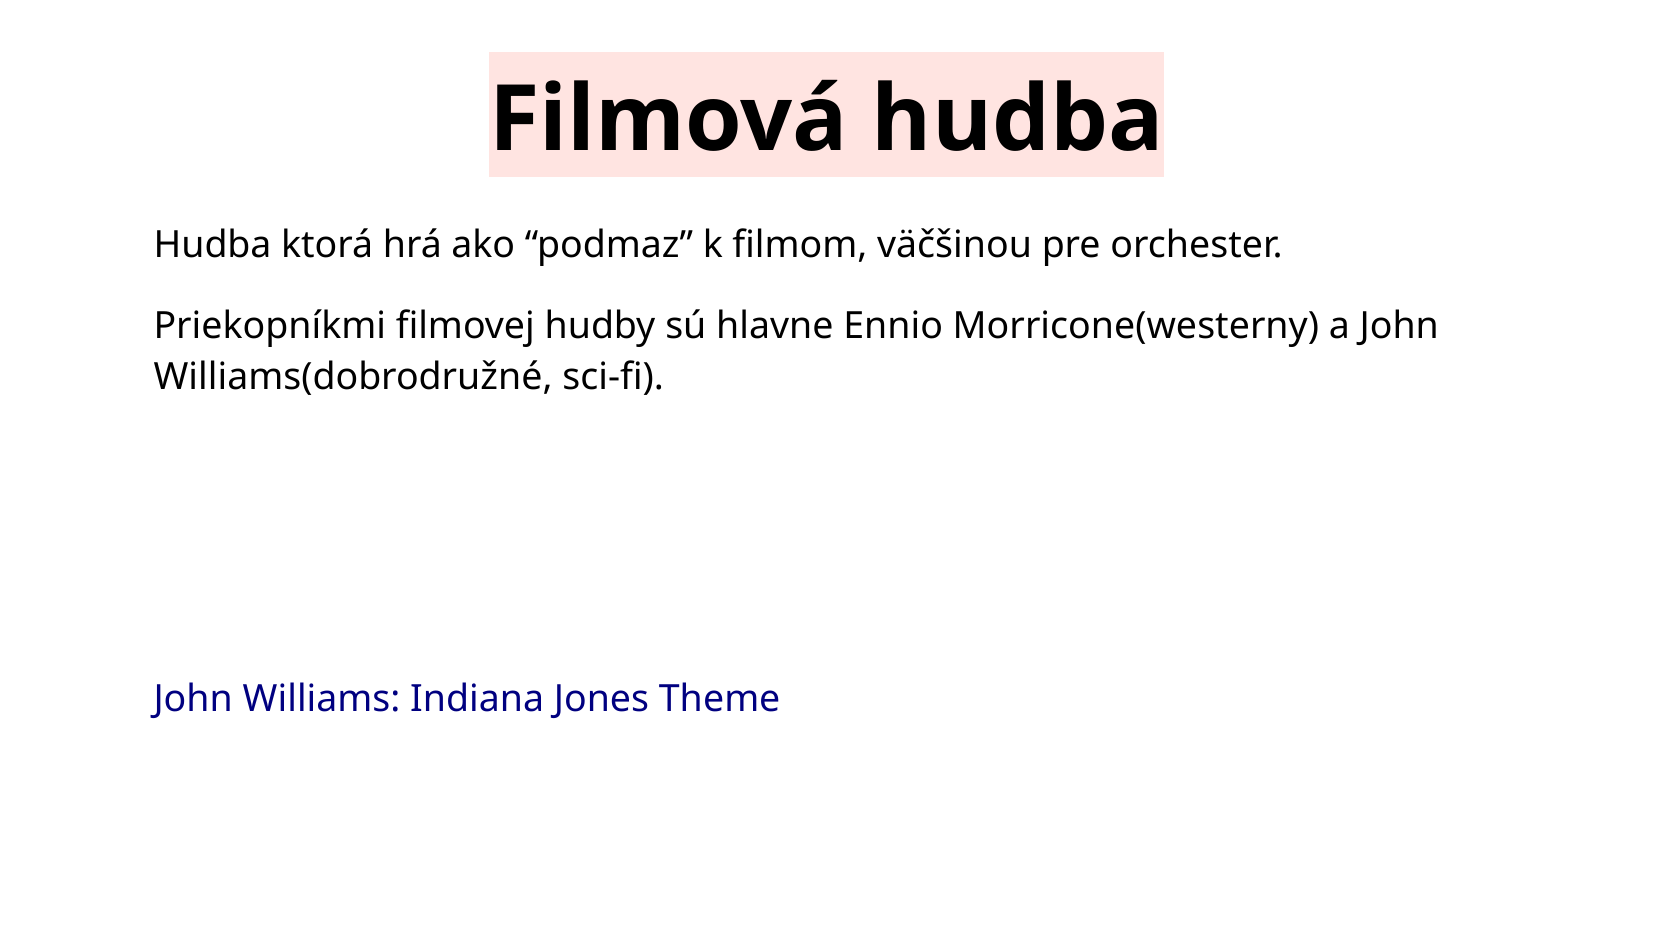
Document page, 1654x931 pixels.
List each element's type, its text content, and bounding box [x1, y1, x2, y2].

title Filmová hudba [82, 37, 1571, 193]
list Hudba ktorá hrá ako “podmaz” k filmom, väčšinou pre orchester. Priekopníkmi filmovej hudby sú hlavne Ennio Morricone(westerny) a John Williams(dobrodružné, sci-fi). John Williams: Indiana Jones Theme [82, 217, 1571, 758]
